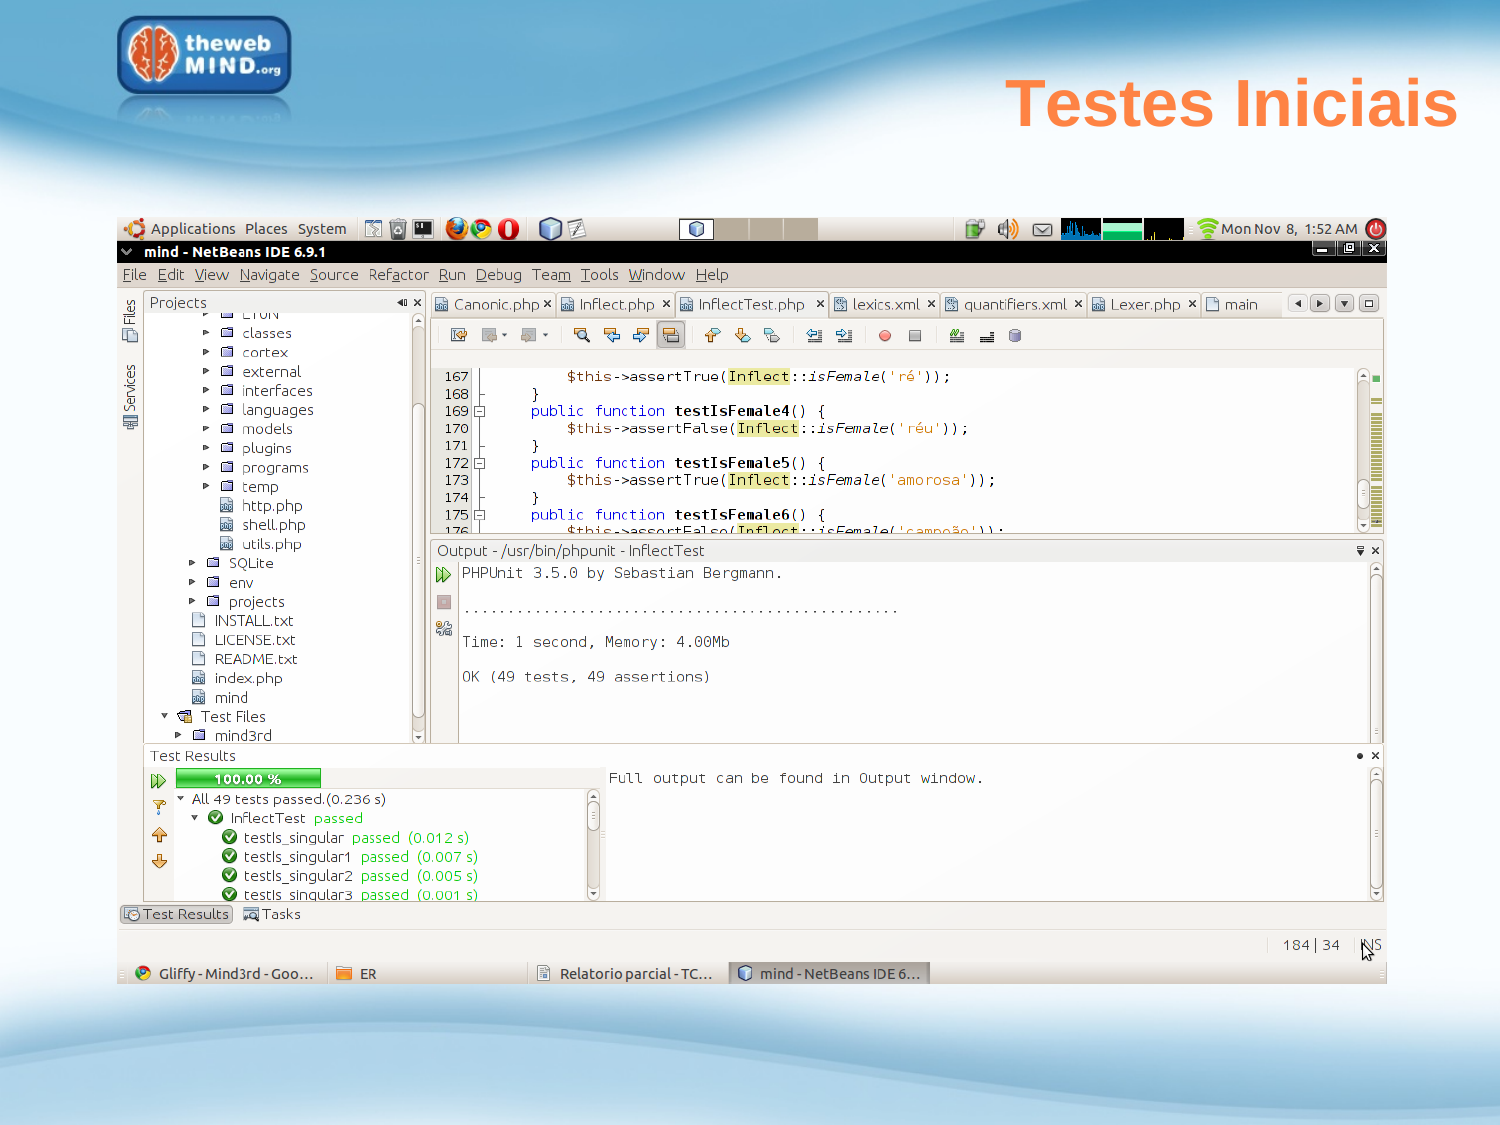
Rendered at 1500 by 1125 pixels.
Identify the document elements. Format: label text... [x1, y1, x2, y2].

text_box Testes Iniciais [990, 51, 1476, 148]
picture [0, 0, 1500, 1125]
